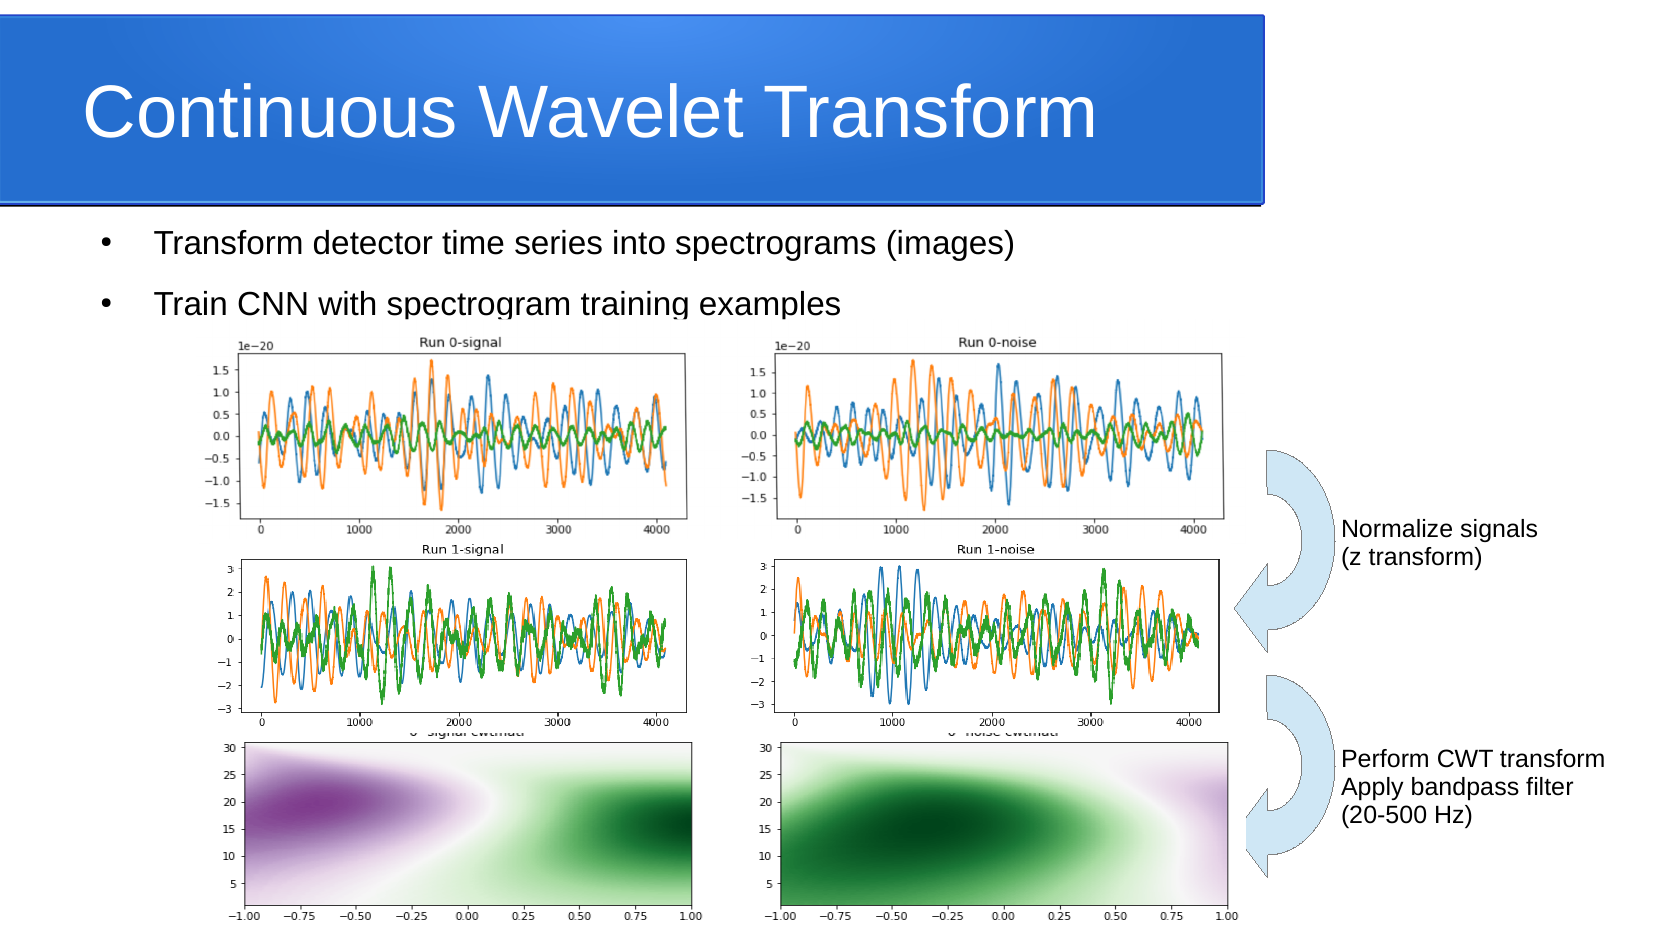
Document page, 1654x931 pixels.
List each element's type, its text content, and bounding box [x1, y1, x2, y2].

text_box Perform CWT transform Apply bandpass filter (20-500 Hz) [1326, 737, 1622, 836]
title Continuous Wavelet Transform [82, 35, 1235, 189]
list Transform detector time series into spectrograms (images) Train CNN with spectrogram training examples [82, 224, 1571, 406]
text_box Normalize signals (z transform) [1326, 507, 1554, 579]
text_box [1246, 675, 1332, 878]
text_box [1234, 450, 1331, 653]
picture [196, 319, 1246, 930]
